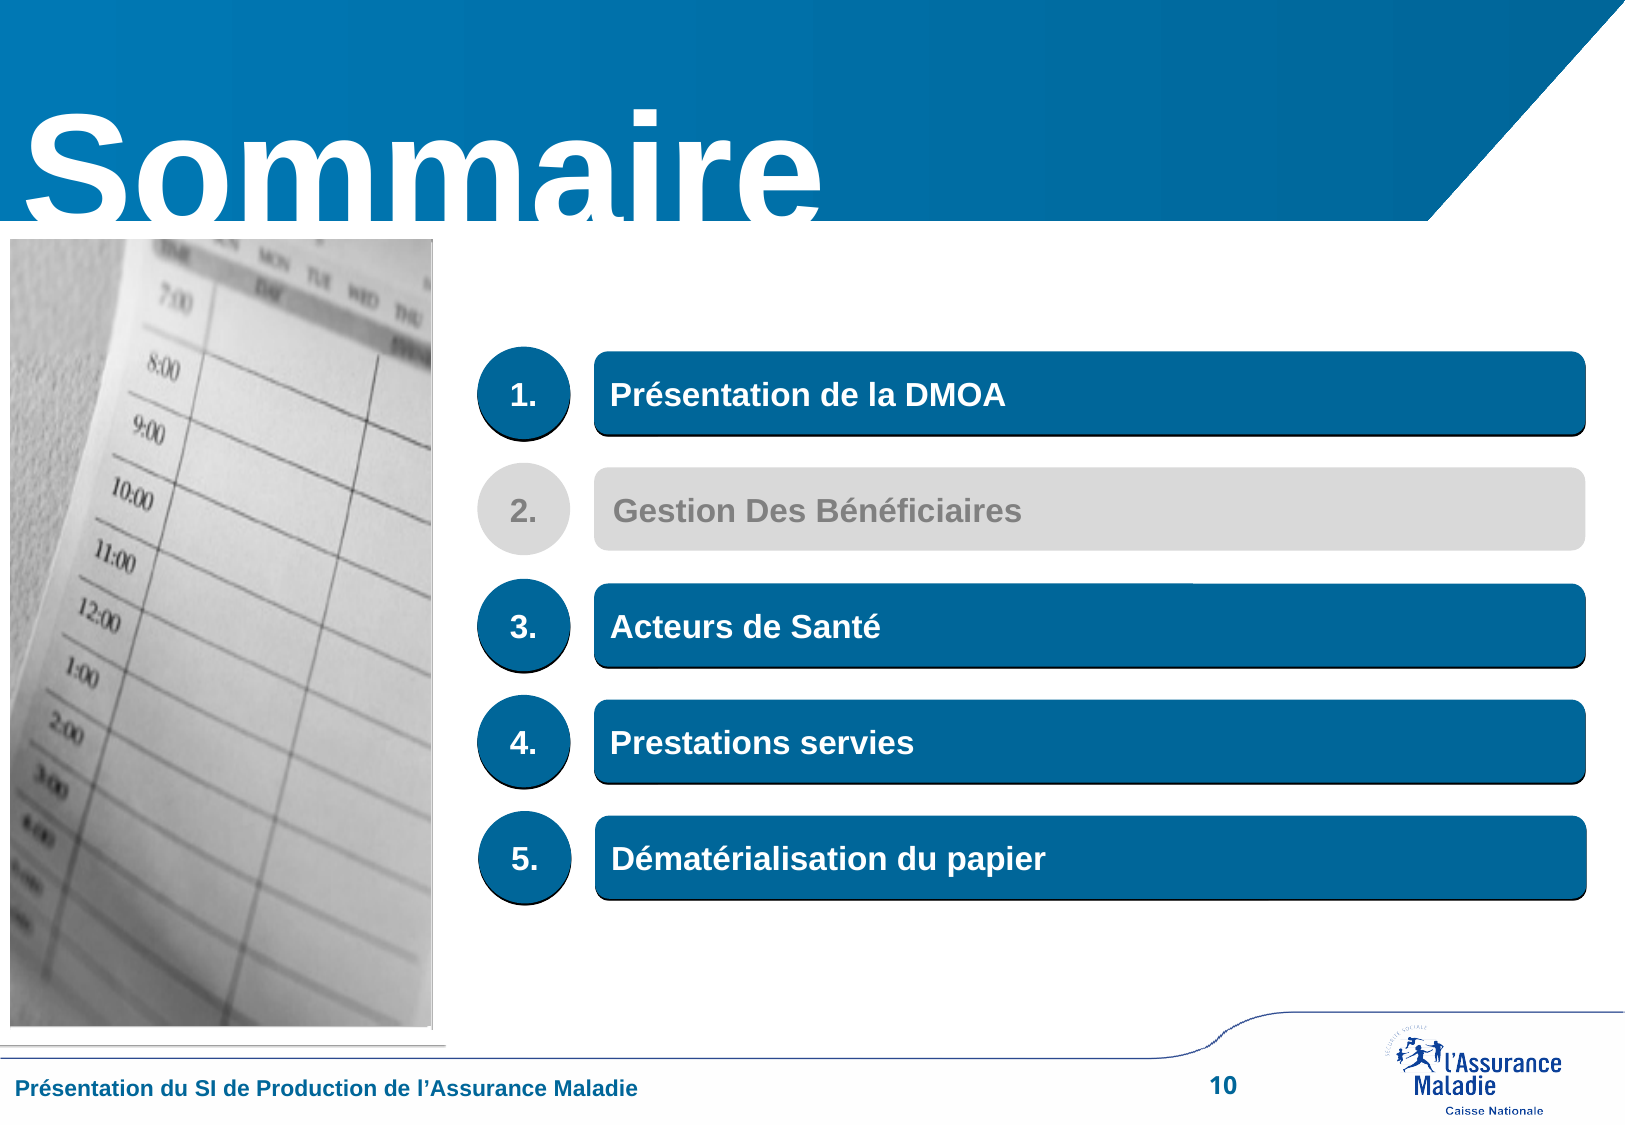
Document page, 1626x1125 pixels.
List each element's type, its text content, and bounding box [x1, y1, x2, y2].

text_box Présentation de la DMOA [594, 351, 1586, 435]
text_box Acteurs de Santé [594, 583, 1586, 667]
text_box Prestations servies [594, 699, 1586, 783]
text_box Dématérialisation du papier [595, 815, 1587, 899]
text_box 3. [477, 578, 571, 672]
text_box 4. [477, 694, 571, 788]
picture [11, 1026, 431, 1030]
text_box Gestion Des Bénéficiaires [594, 467, 1586, 551]
picture [0, 1011, 1625, 1125]
text_box 5. [478, 811, 572, 904]
text_box 1. [477, 346, 571, 440]
text_box 2. [477, 462, 571, 556]
